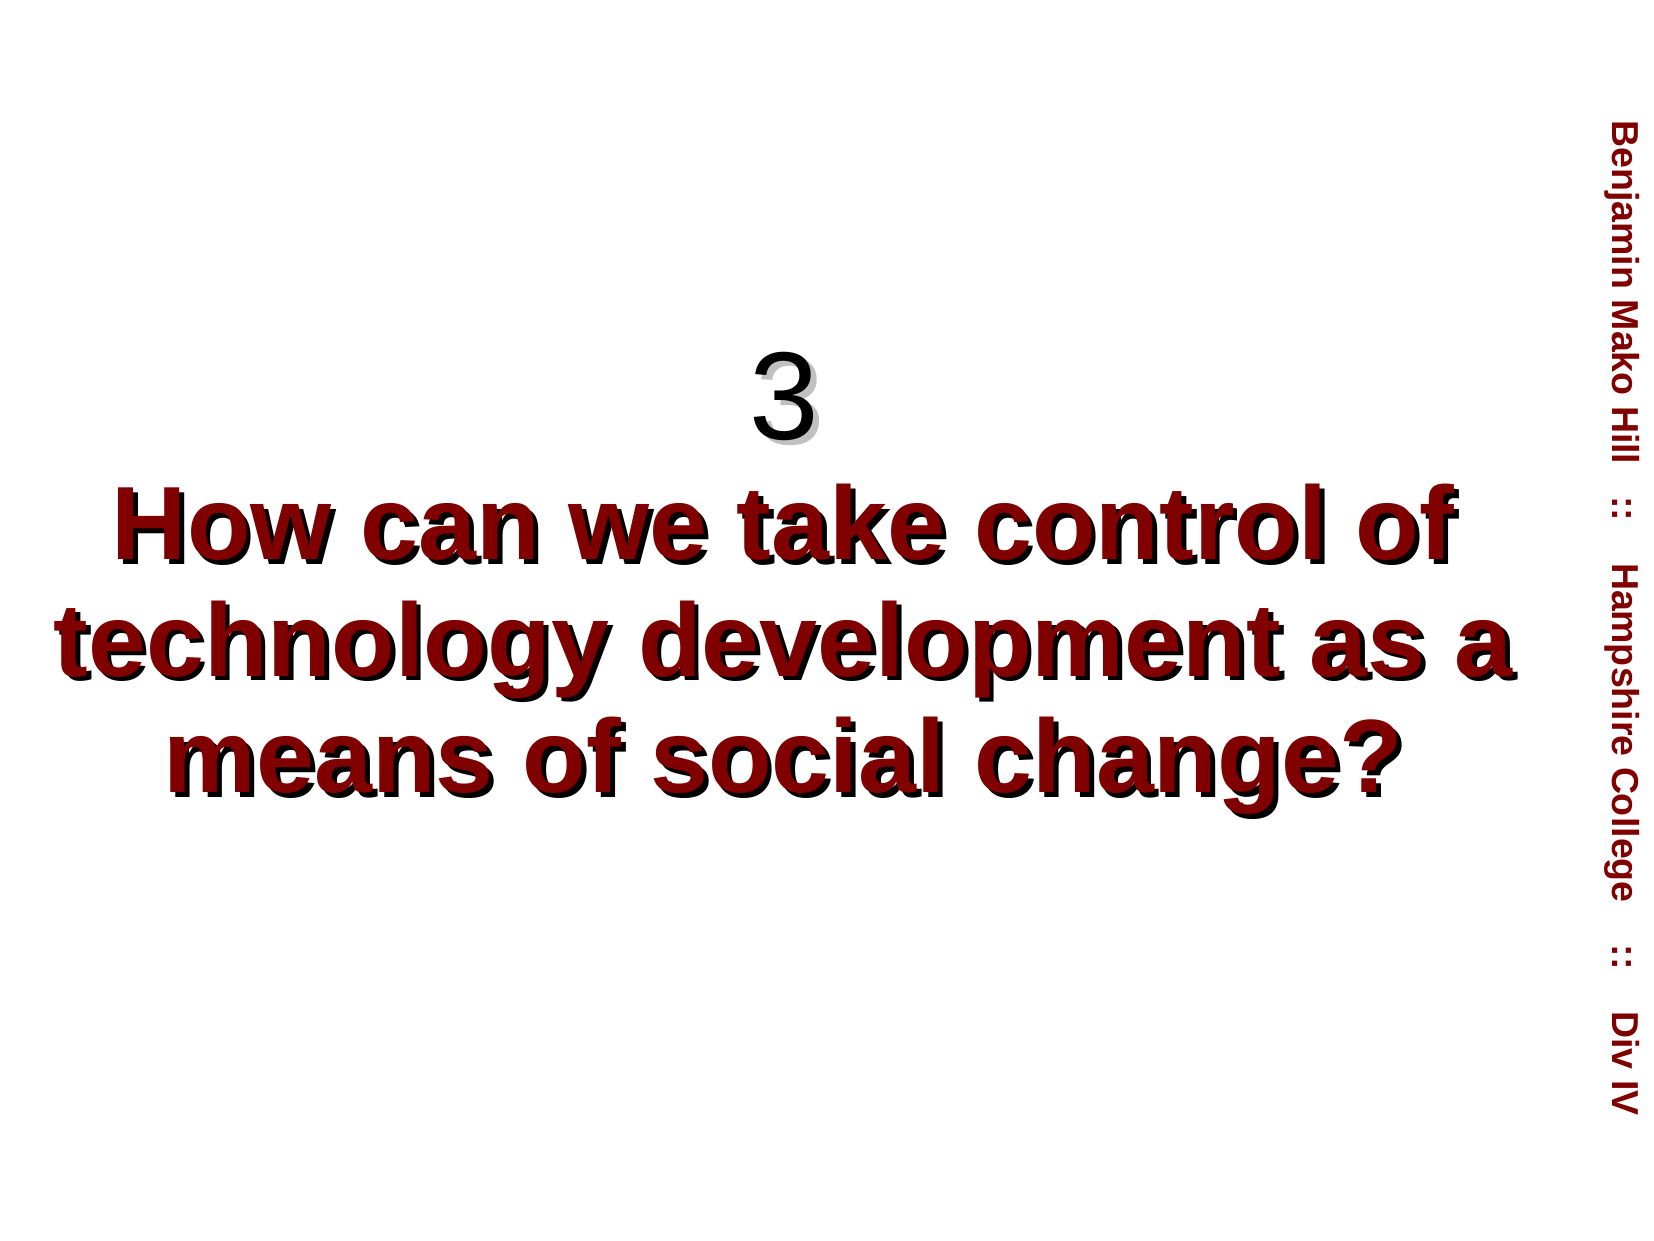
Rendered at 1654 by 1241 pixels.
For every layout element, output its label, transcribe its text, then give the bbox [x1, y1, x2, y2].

title 3 How can we take control of technology development as a means of social change? [24, 307, 1544, 833]
